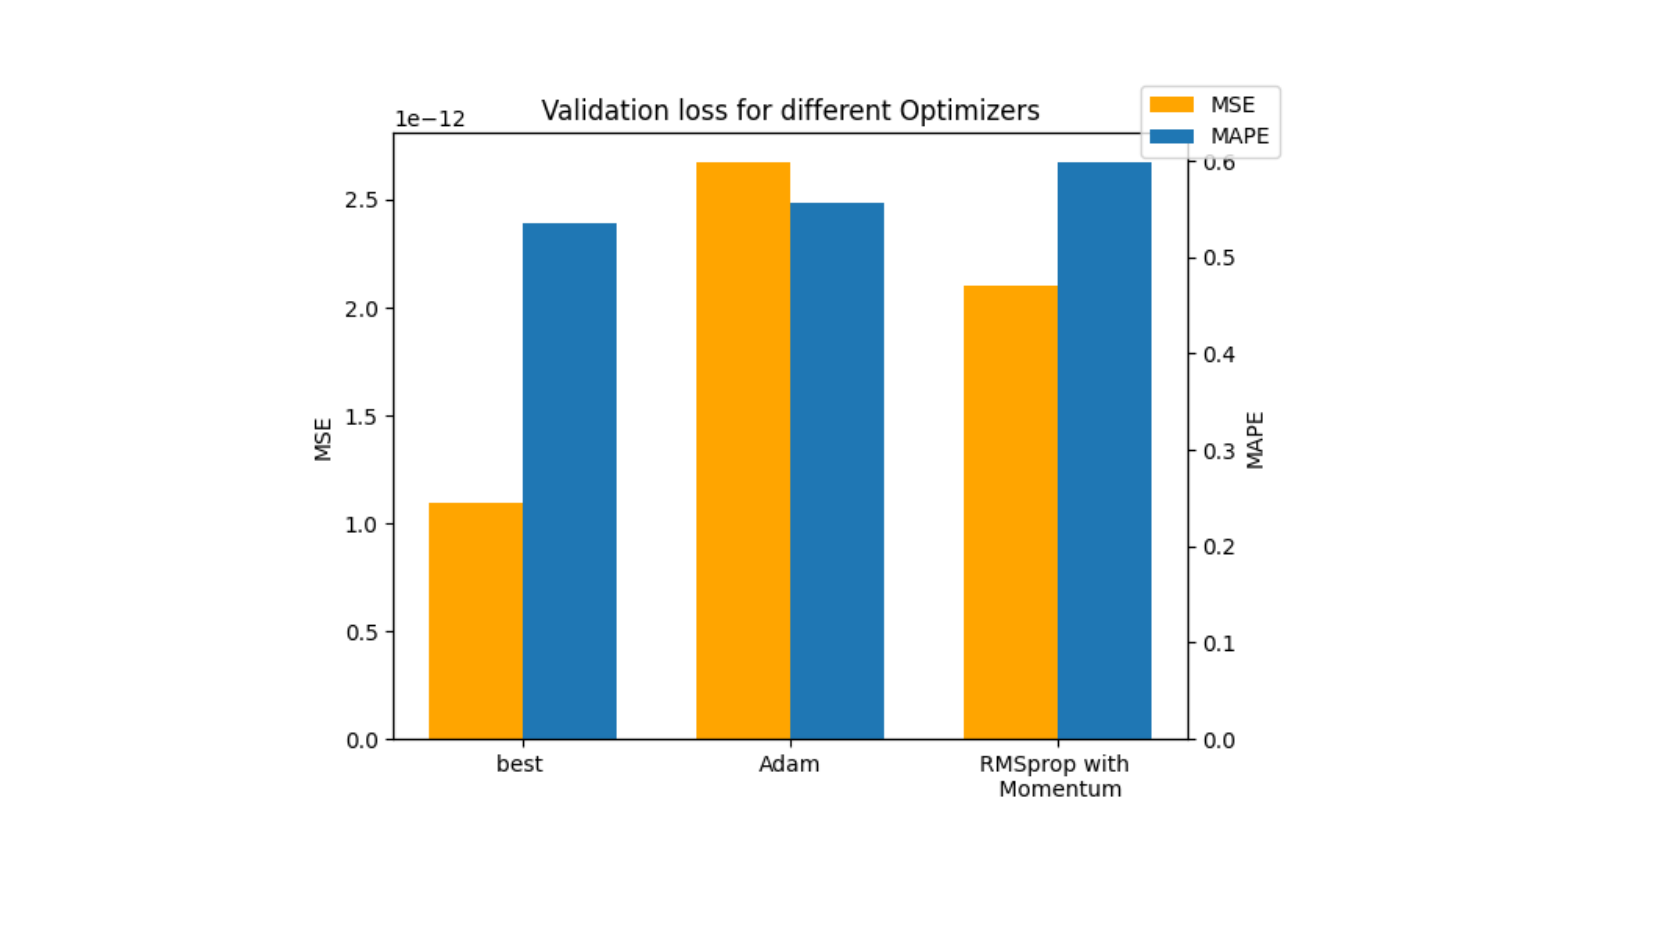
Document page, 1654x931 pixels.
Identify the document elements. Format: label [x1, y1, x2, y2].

picture [290, 75, 1291, 826]
